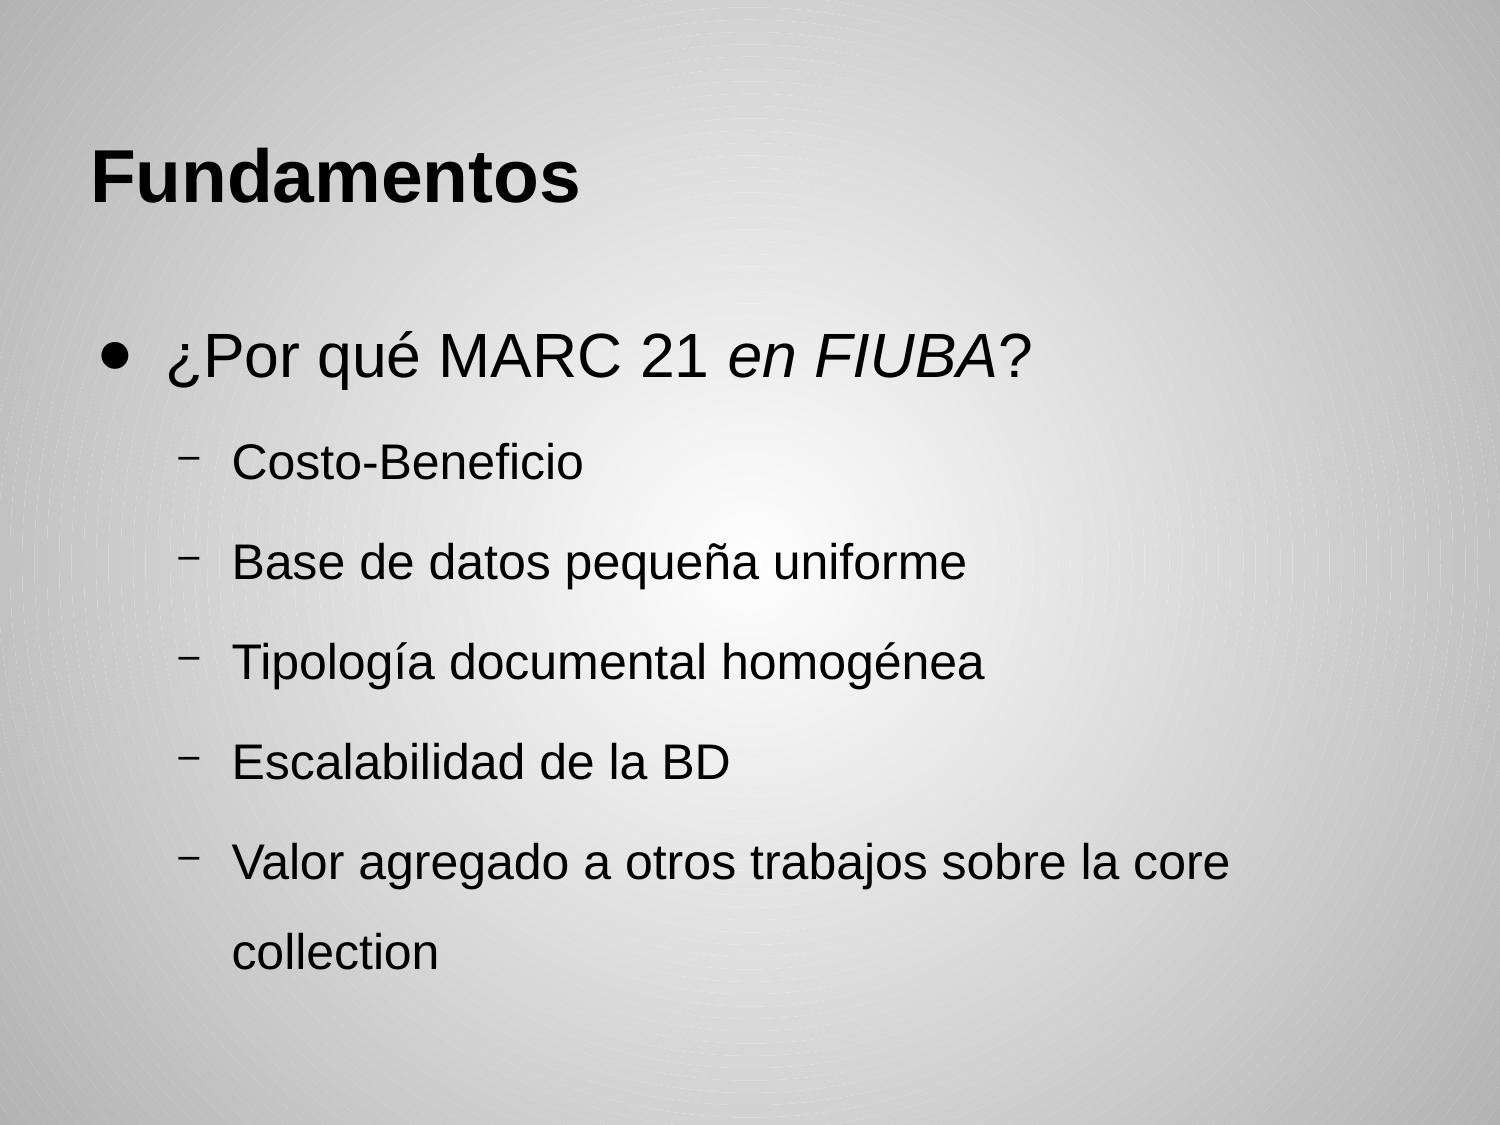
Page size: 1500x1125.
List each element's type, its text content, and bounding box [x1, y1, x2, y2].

list ¿Por qué MARC 21 en FIUBA? Costo-Beneficio Base de datos pequeña uniforme Tipología documental homogénea Escalabilidad de la BD Valor agregado a otros trabajos sobre la core collection [75, 262, 1425, 1078]
title Fundamentos [75, 45, 1425, 233]
